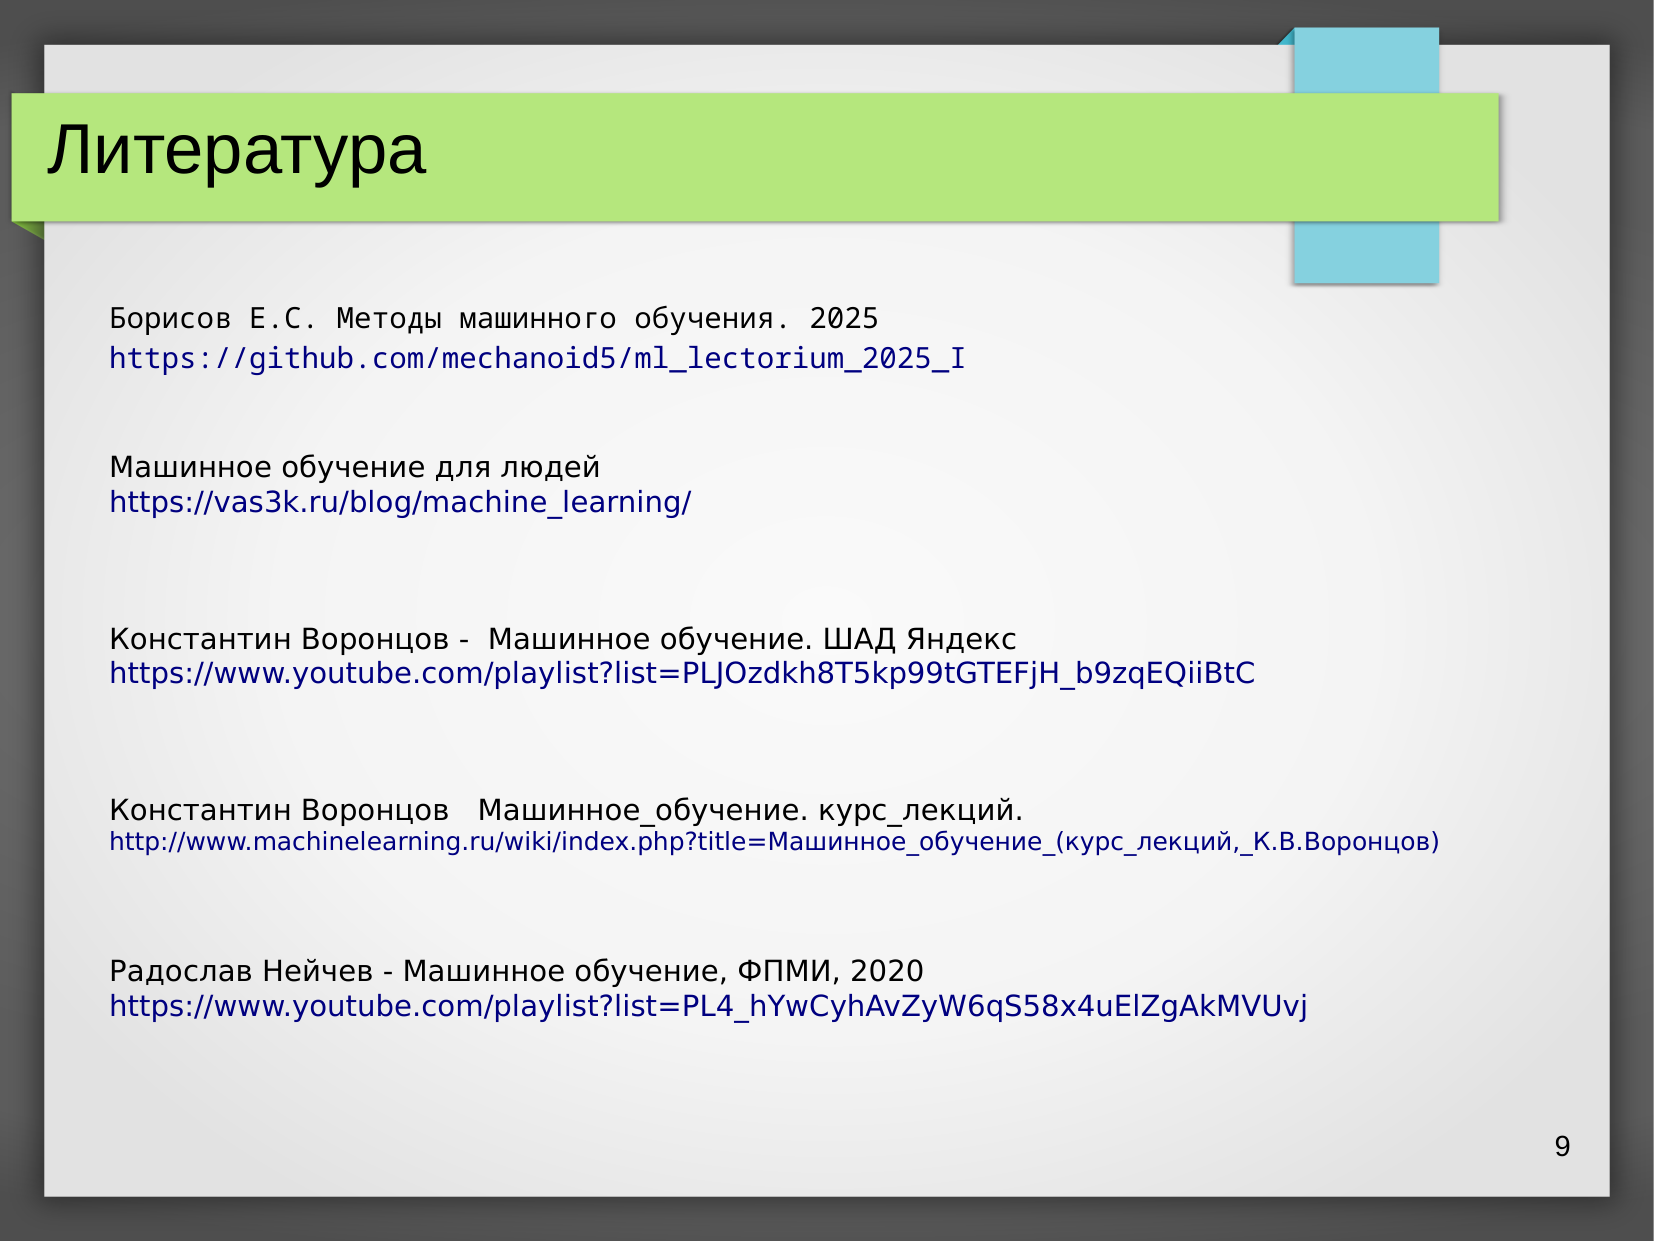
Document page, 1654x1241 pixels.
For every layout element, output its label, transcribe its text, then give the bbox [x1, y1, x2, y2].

text_box Борисов Е.С. Методы машинного обучения. 2025 https://github.com/mechanoid5/ml_lectorium_2025_I Машинное обучение для людей https://vas3k.ru/blog/machine_learning/ Константин Воронцов - Машинное обучение. ШАД Яндекс https://www.youtube.com/playlist?list=PLJOzdkh8T5kp99tGTEFjH_b9zqEQiiBtC Константин Воронцов Машинное_обучение. курс_лекций. http://www.machinelearning.ru/wiki/index.php?title=Машинное_обучение_(курс_лекций,_К.В.Воронцов) Радослав Нейчев - Машинное обучение, ФПМИ, 2020 https://www.youtube.com/playlist?list=PL4_hYwCyhAvZyW6qS58x4uElZgAkMVUvj [94, 289, 1524, 1049]
title Литература [47, 96, 1536, 201]
picture [0, 0, 1654, 1241]
